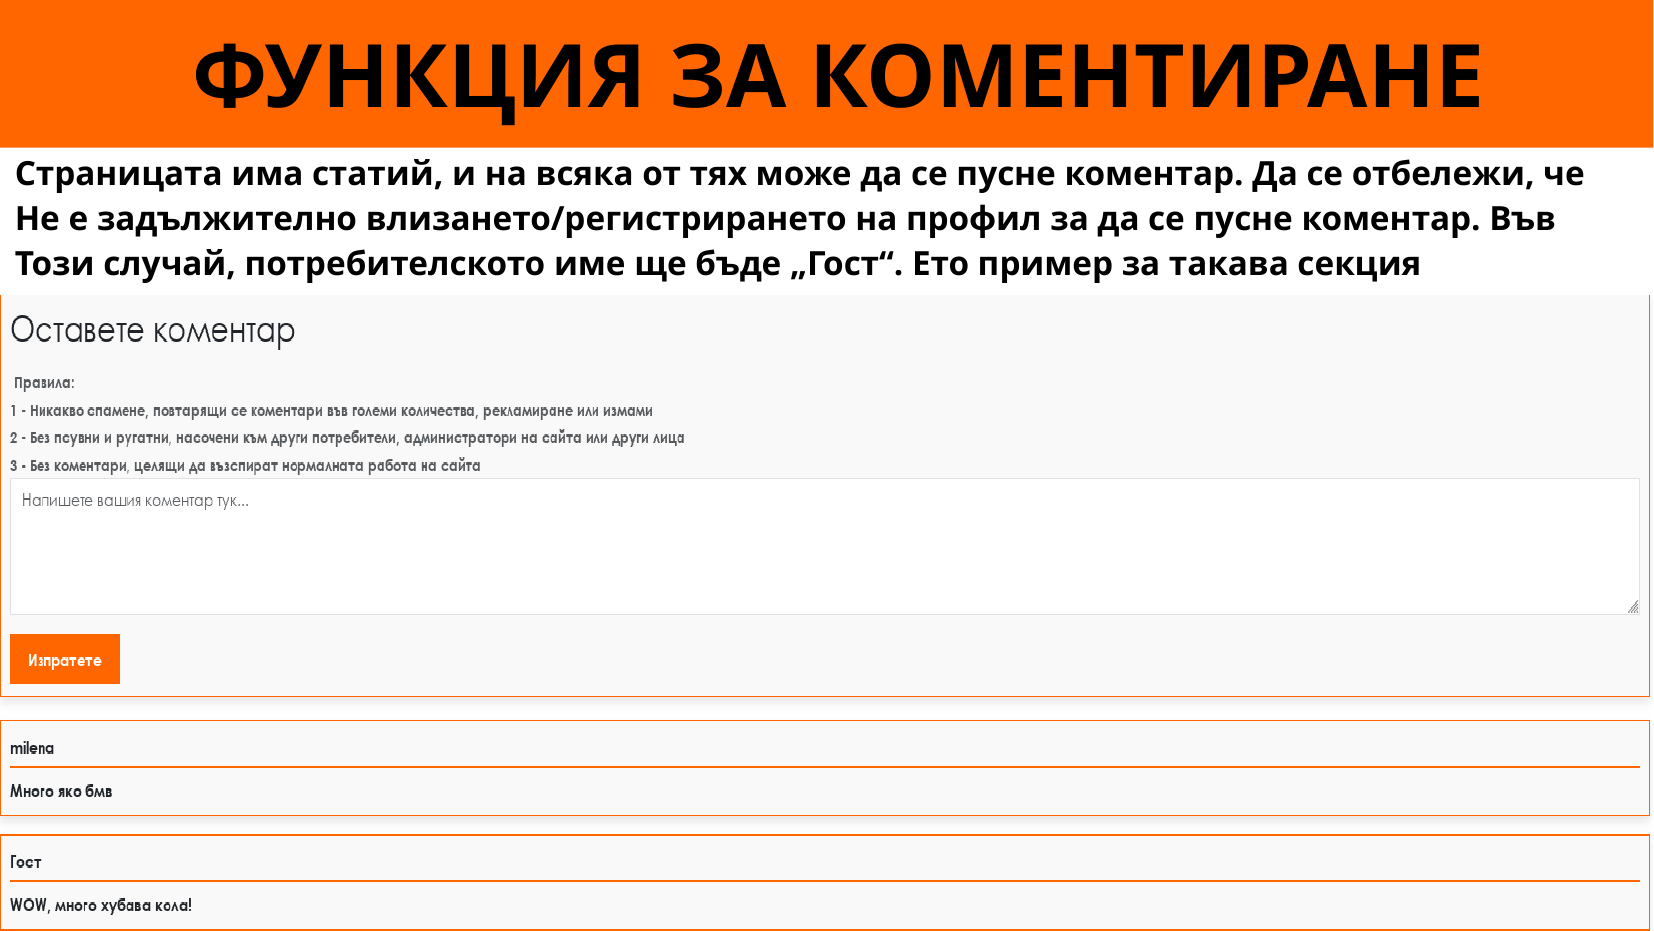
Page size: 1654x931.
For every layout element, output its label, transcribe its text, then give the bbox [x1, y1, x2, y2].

text_box ФУНКЦИЯ ЗА КОМЕНТИРАНЕ [0, 0, 1654, 142]
text_box Страницата има статий, и на всяка от тях може да се пусне коментар. Да се отбележи, че Не е задължително влизането/регистрирането на профил за да се пусне коментар. Във Този случай, потребителското име ще бъде „Гост“. Ето пример за такава секция [0, 142, 1654, 295]
picture [0, 295, 1654, 931]
